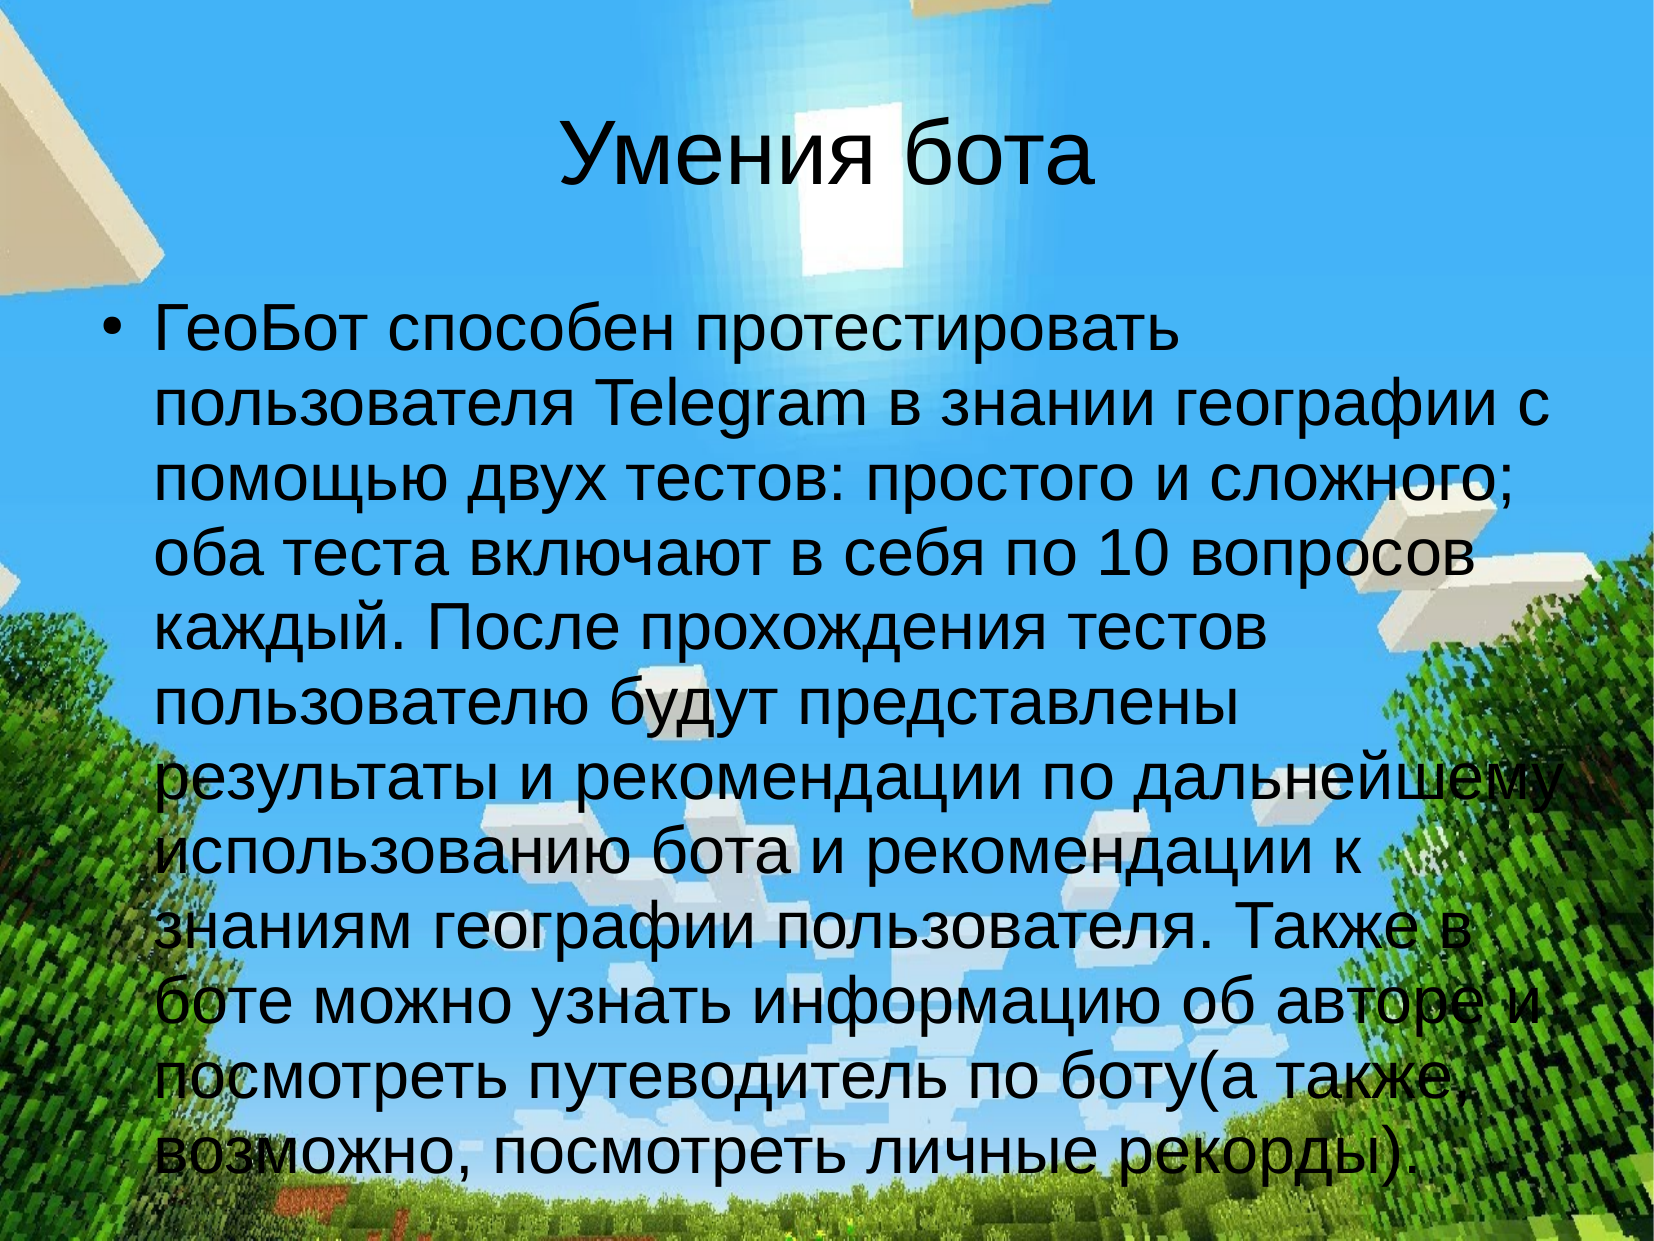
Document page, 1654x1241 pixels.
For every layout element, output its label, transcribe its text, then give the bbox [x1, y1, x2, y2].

list ГеоБот способен протестировать пользователя Telegram в знании географии с помощью двух тестов: простого и сложного; оба теста включают в себя по 10 вопросов каждый. После прохождения тестов пользователю будут представлены результаты и рекомендации по дальнейшему использованию бота и рекомендации к знаниям географии пользователя. Также в боте можно узнать информацию об авторе и посмотреть путеводитель по боту(а также, возможно, посмотреть личные рекорды). [82, 290, 1571, 1182]
title Умения бота [82, 49, 1571, 257]
picture [0, 0, 1654, 1241]
